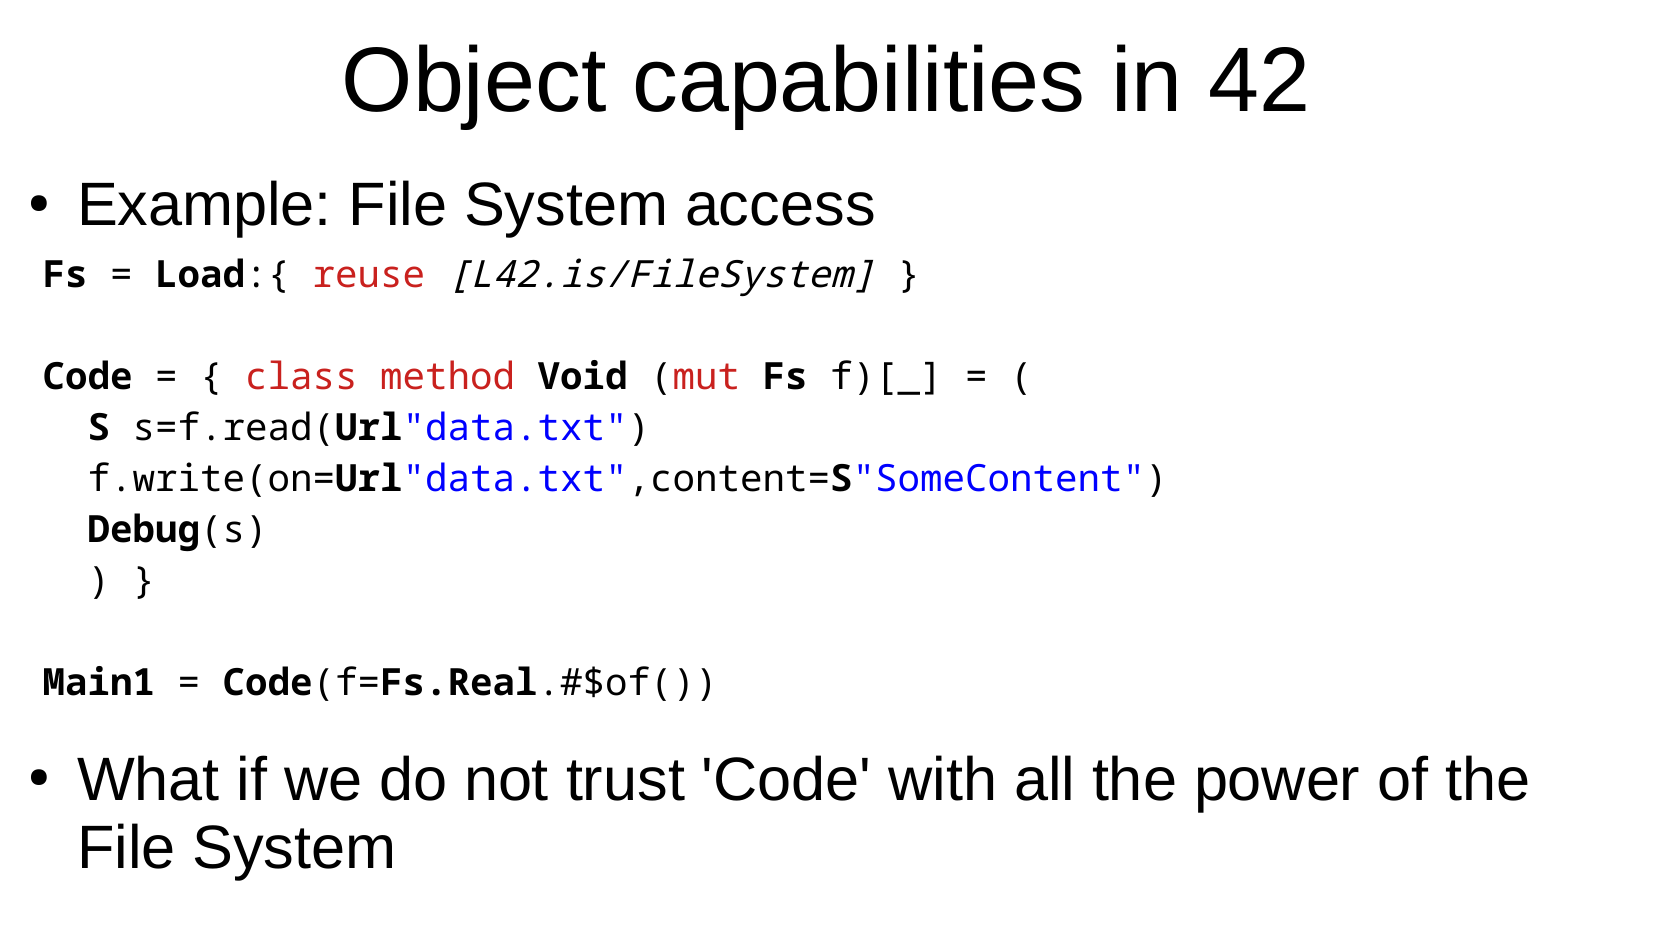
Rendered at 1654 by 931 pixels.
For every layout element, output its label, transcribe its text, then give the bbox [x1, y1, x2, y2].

list Example: File System access What if we do not trust 'Code' with all the power of the File System [11, 170, 1583, 883]
title Object capabilities in 42 [82, 0, 1571, 170]
text_box Fs = Load:{ reuse [L42.is/FileSystem] } Code = { class method Void (mut Fs f)[_] = ( S s=f.read(Url"data.txt") f.write(on=Url"data.txt",content=S"SomeContent") Debug(s) ) } Main1 = Code(f=Fs.Real.#$of()) [27, 239, 1654, 709]
